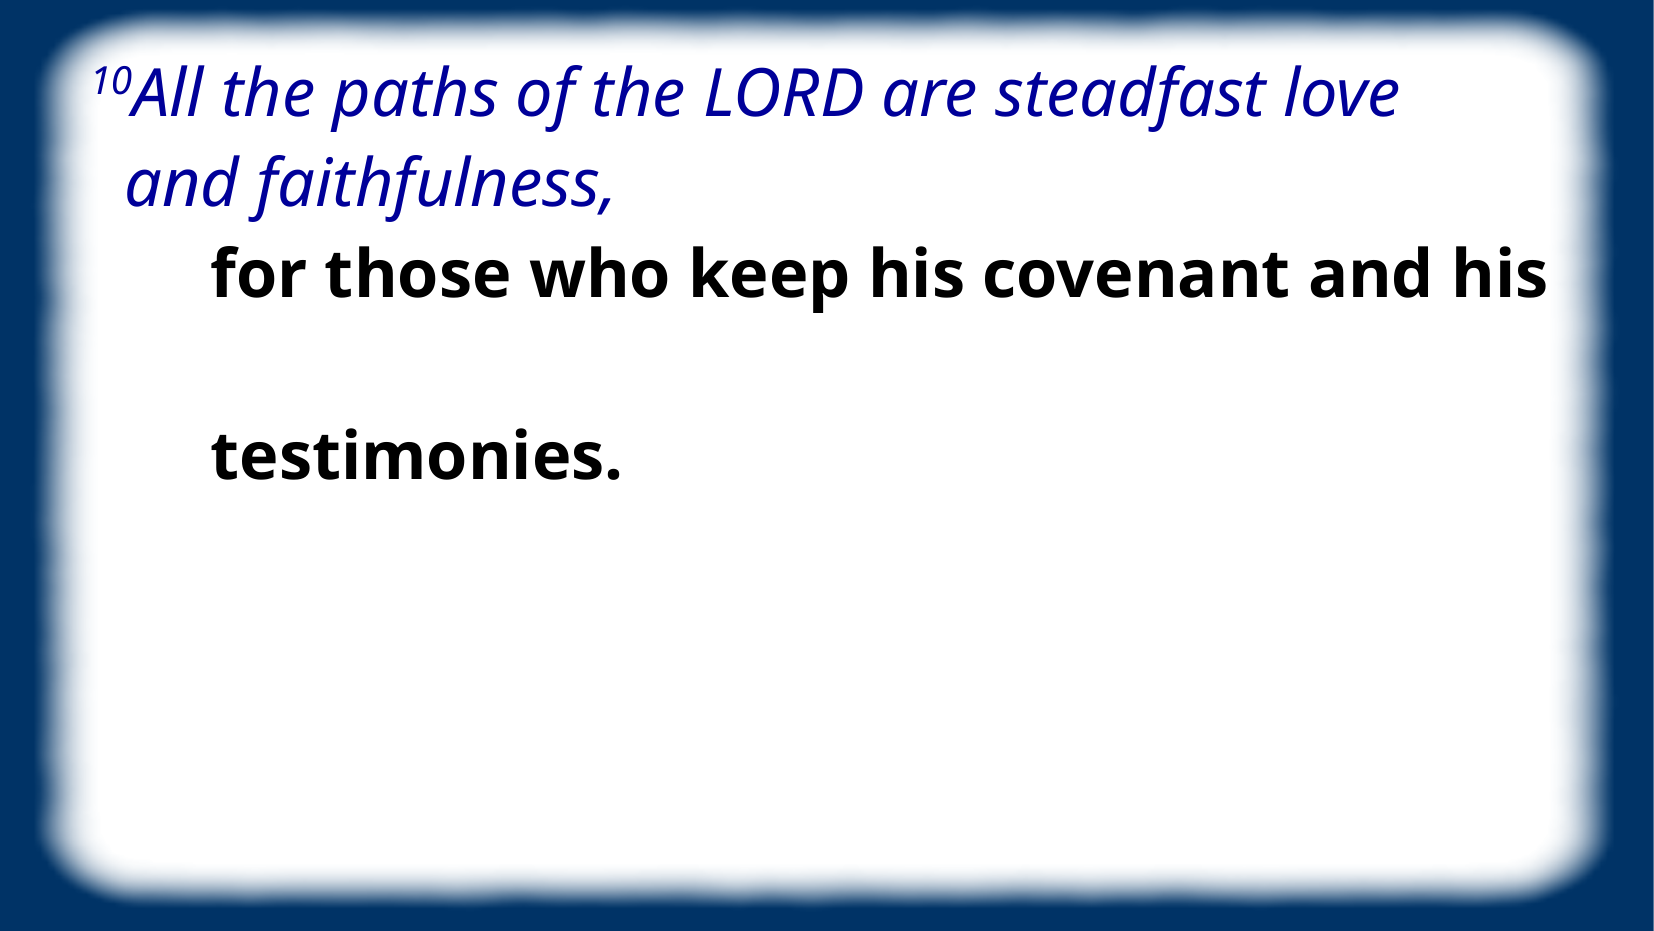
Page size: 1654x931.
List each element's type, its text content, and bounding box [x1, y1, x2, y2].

text_box 10All the paths of the LORD are steadfast love and faithfulness, for those who keep his covenant and his testimonies. [75, 37, 1576, 421]
picture [0, 0, 1654, 931]
